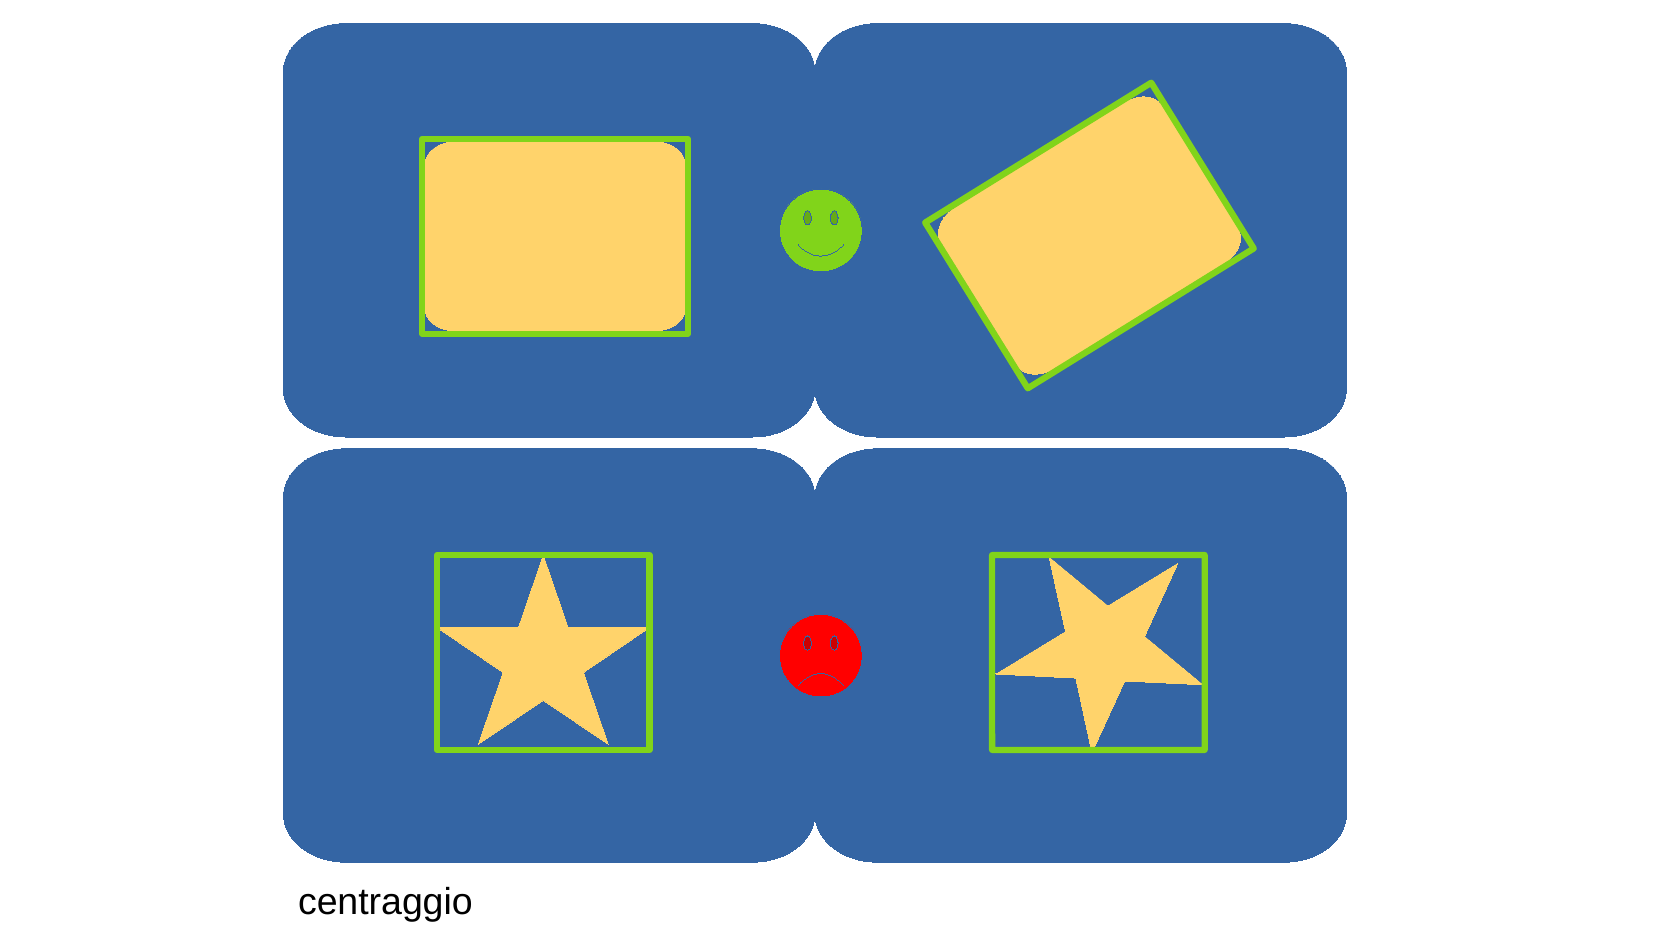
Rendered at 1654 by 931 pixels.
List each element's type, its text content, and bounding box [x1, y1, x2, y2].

text_box [283, 23, 1347, 438]
text_box [283, 448, 1347, 863]
text_box centraggio [283, 873, 1028, 931]
